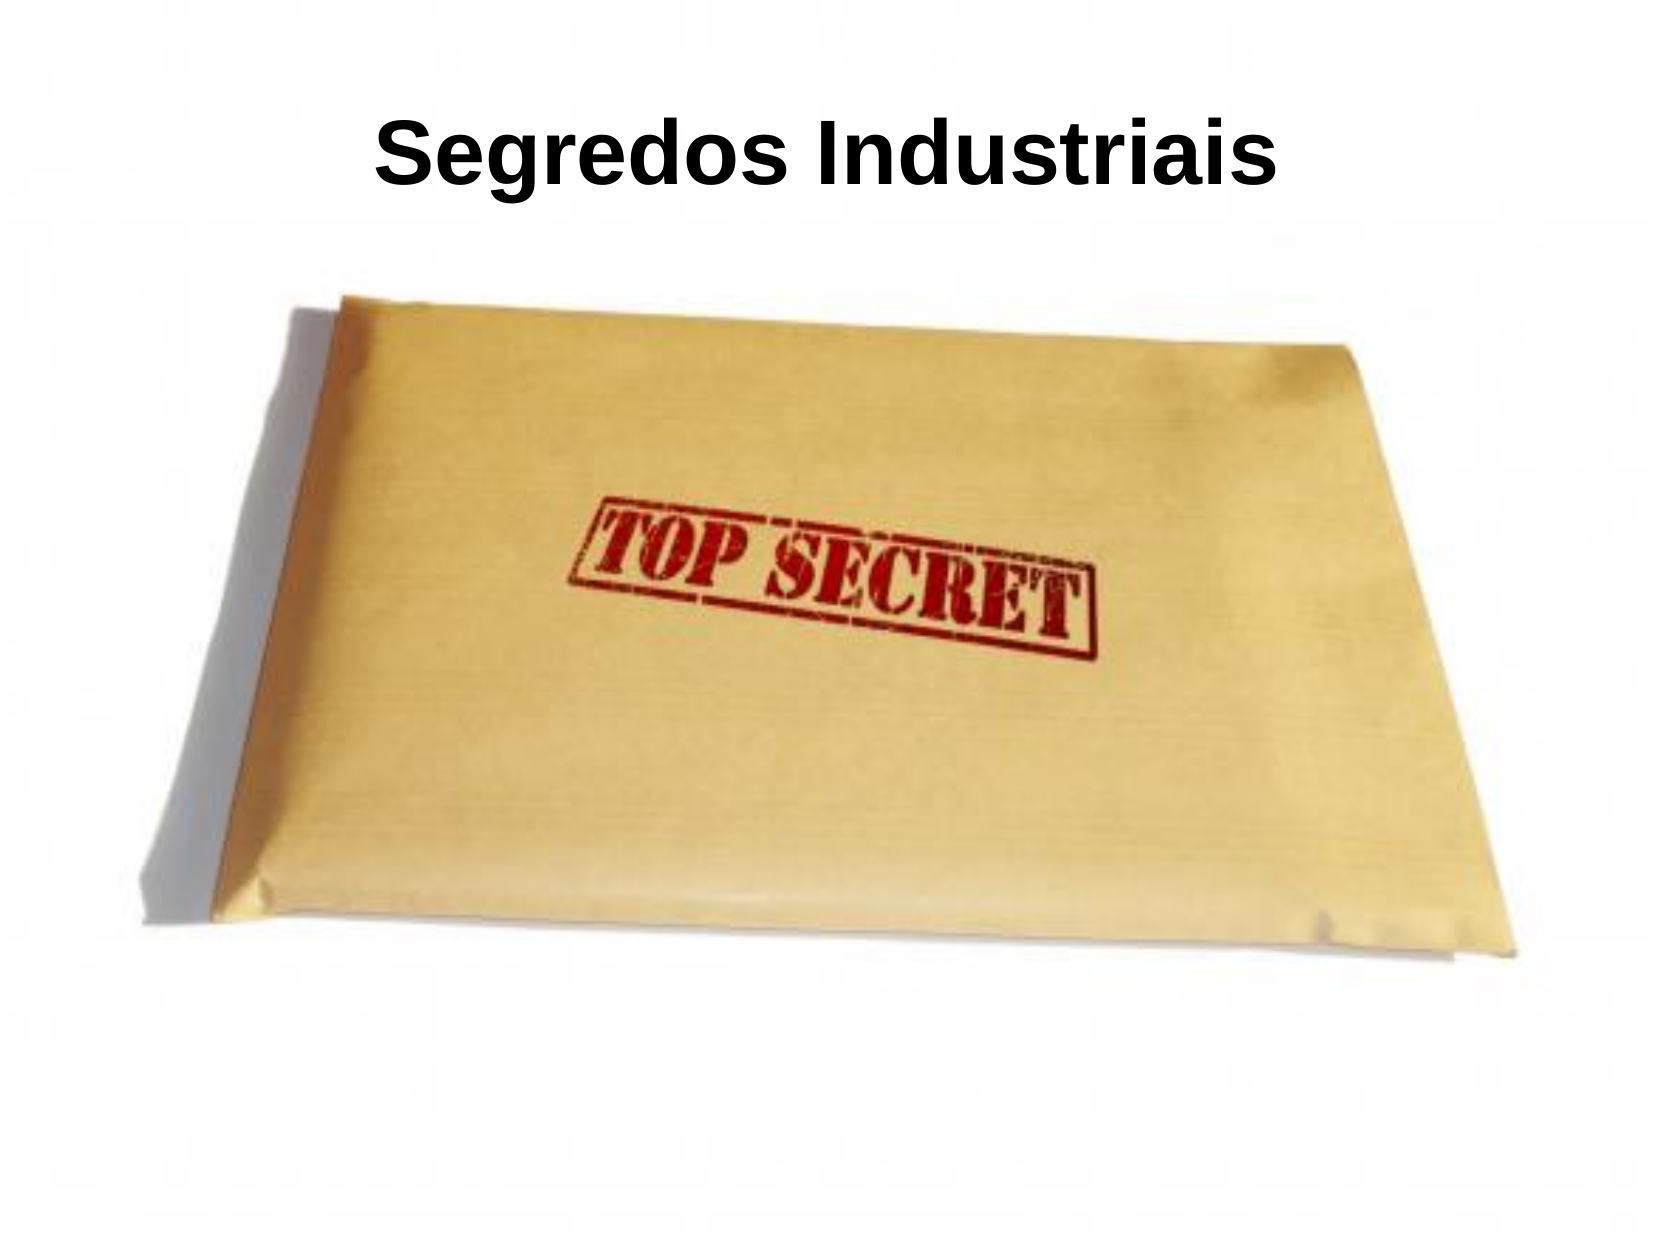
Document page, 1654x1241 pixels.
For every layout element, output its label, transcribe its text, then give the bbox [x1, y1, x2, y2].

title Segredos Industriais [82, 49, 1571, 257]
picture [7, 0, 1654, 1238]
